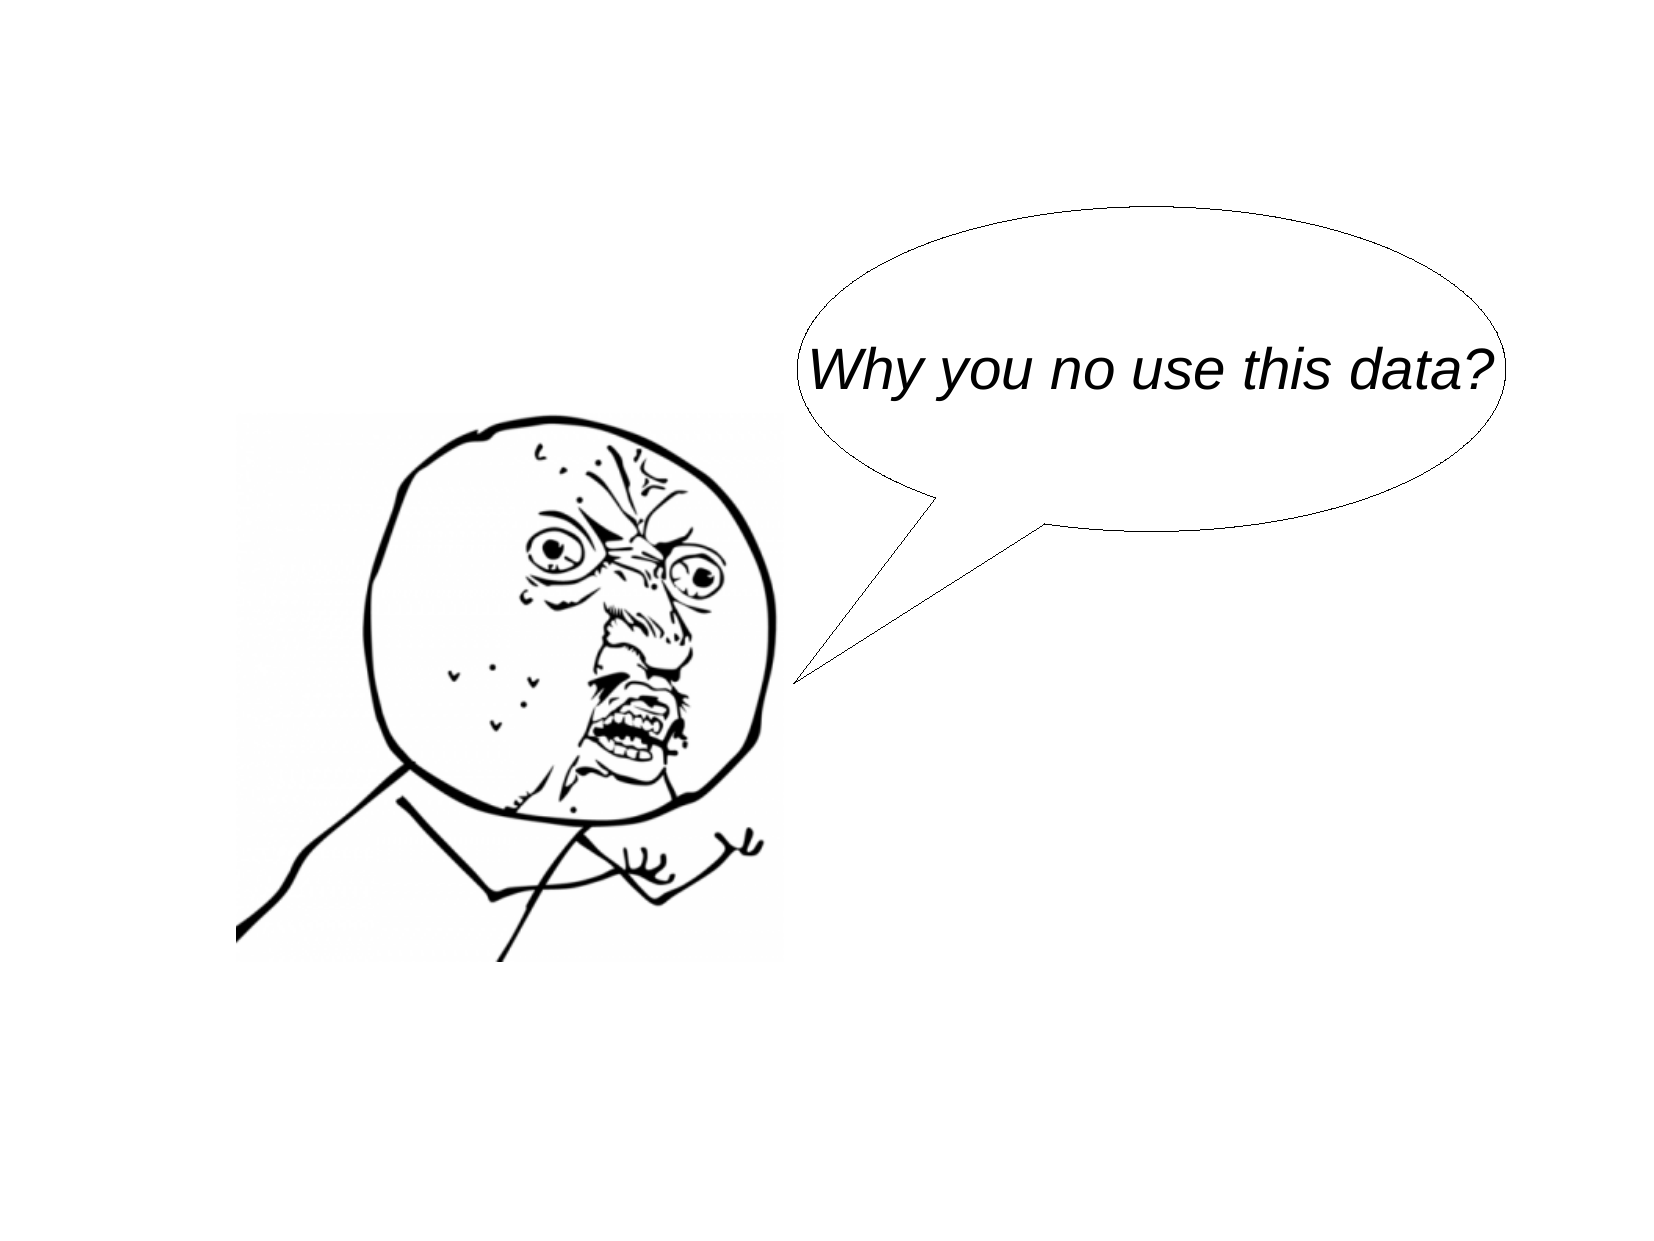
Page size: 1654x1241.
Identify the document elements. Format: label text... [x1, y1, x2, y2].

text_box Why you no use this data? [793, 206, 1506, 684]
picture [236, 413, 784, 962]
